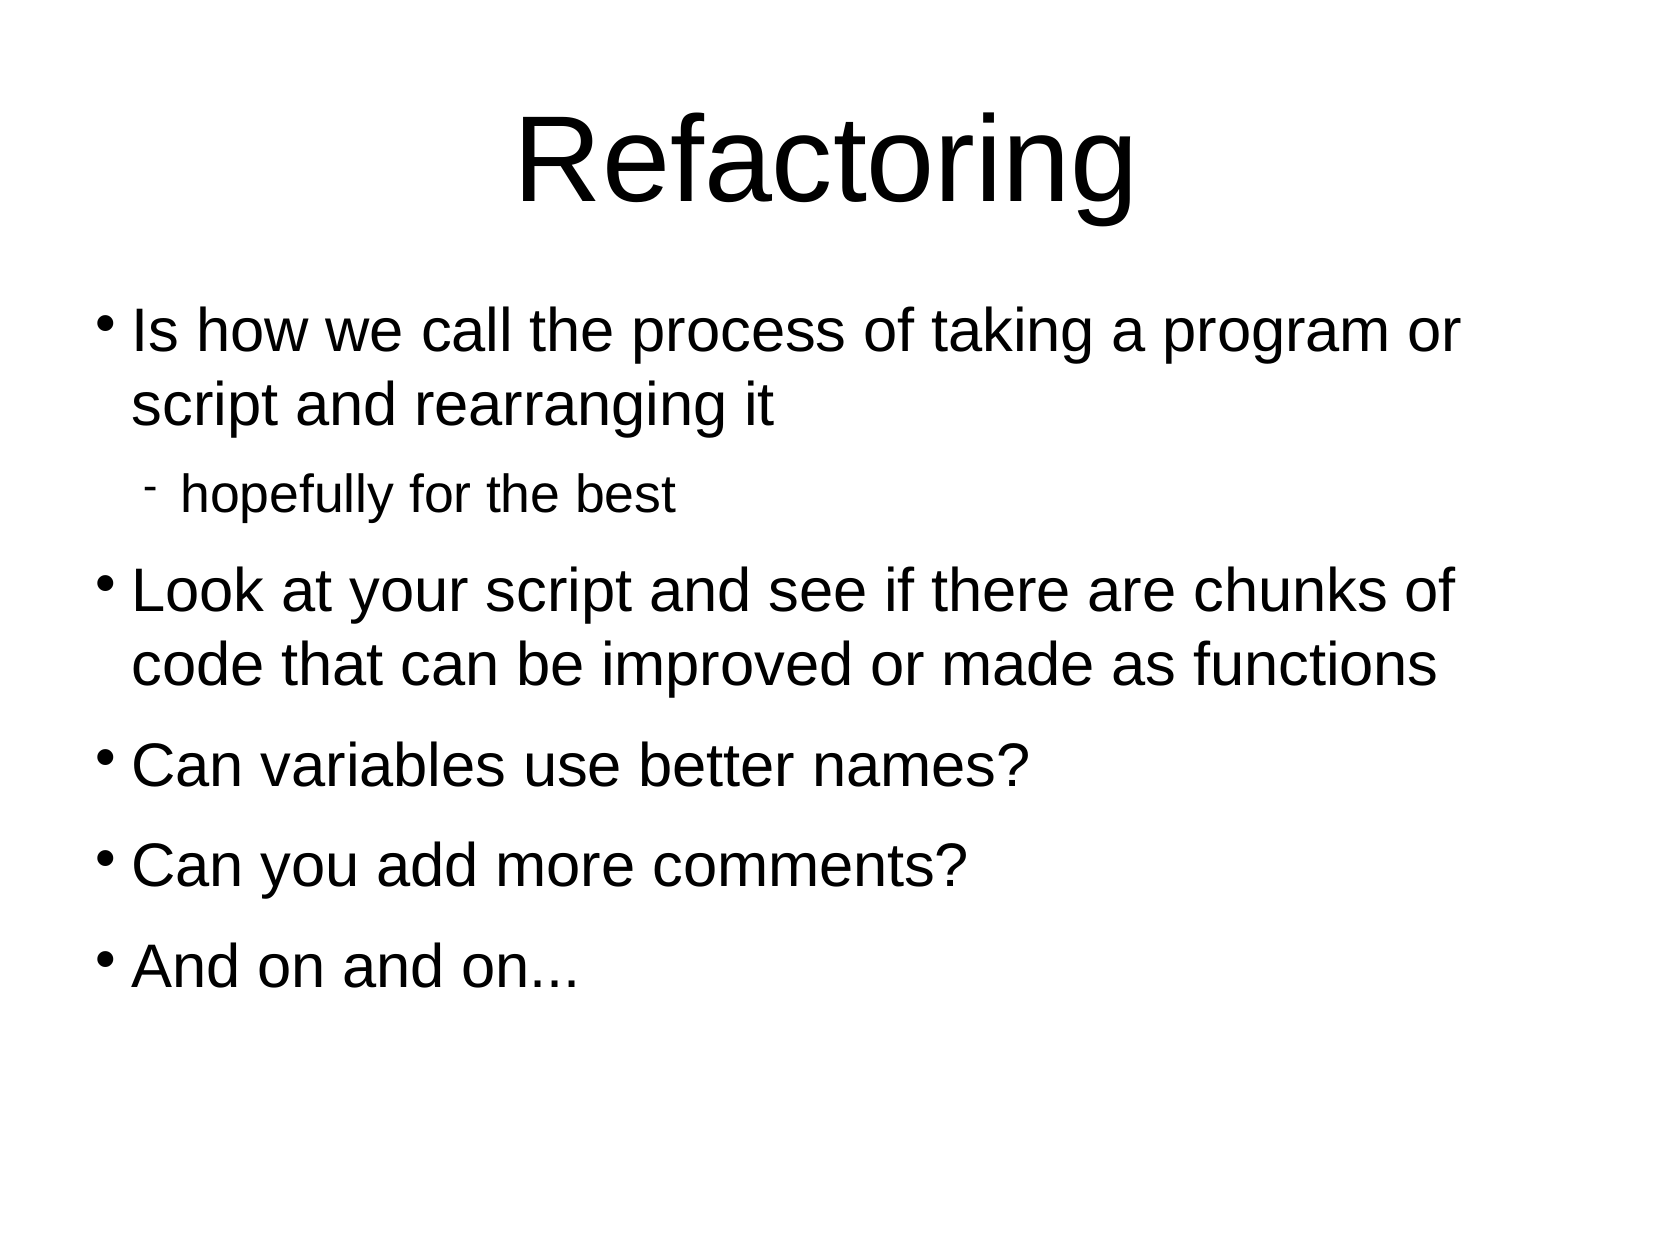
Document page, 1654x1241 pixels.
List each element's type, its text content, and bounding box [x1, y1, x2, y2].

text_box Is how we call the process of taking a program or script and rearranging it hopefully for the best Look at your script and see if there are chunks of code that can be improved or made as functions Can variables use better names? Can you add more comments? And on and on... [82, 290, 1571, 1010]
text_box Refactoring [82, 49, 1571, 257]
